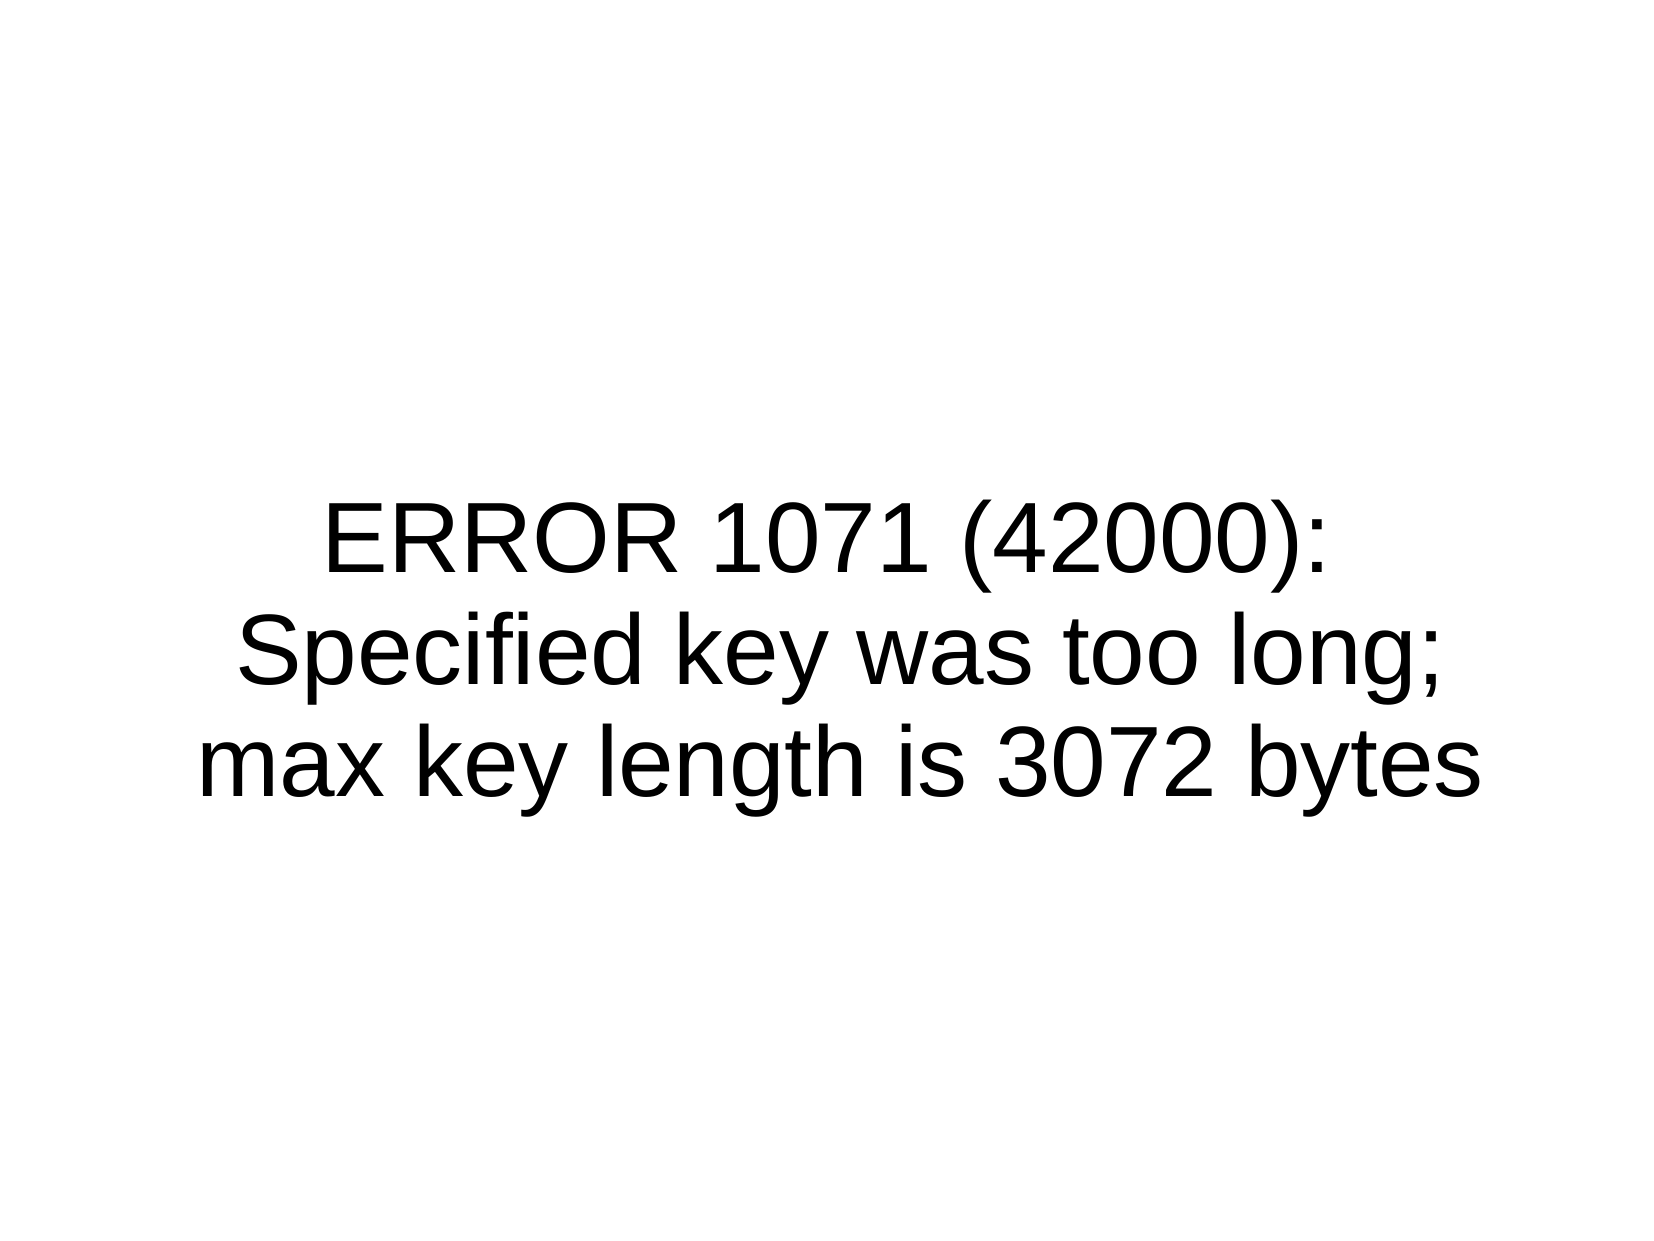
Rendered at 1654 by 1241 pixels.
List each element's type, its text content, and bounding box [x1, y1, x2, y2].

subtitle ERROR 1071 (42000): Specified key was too long; max key length is 3072 bytes [82, 290, 1571, 1010]
